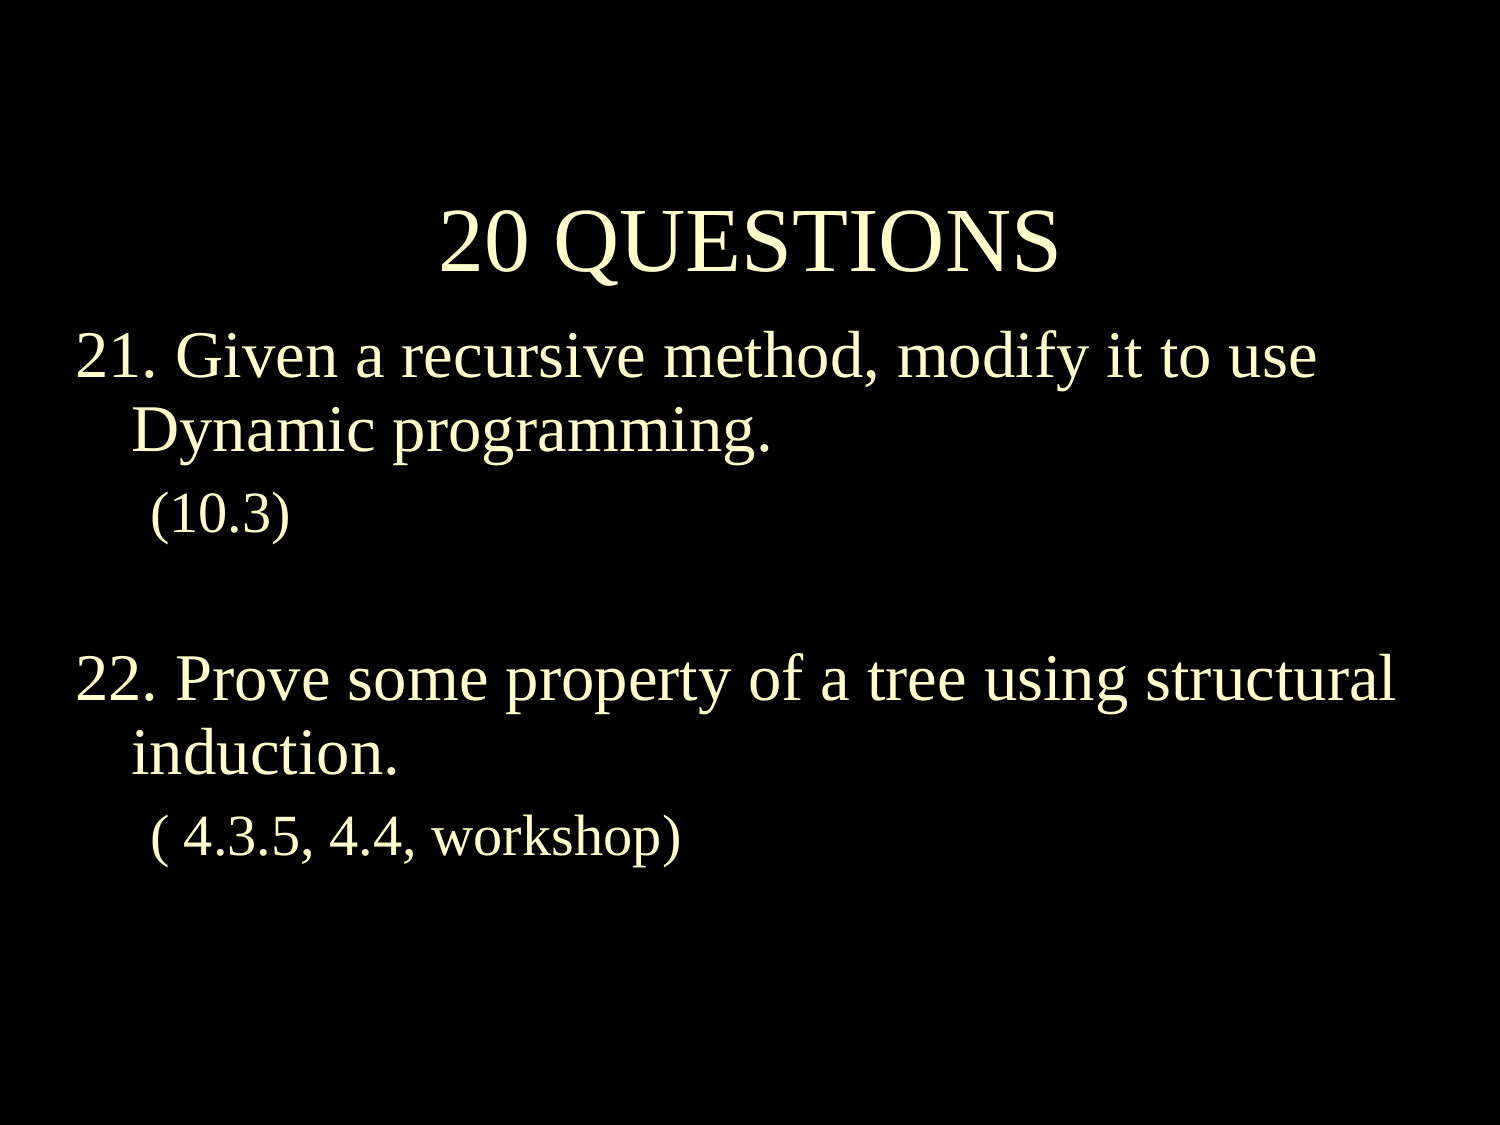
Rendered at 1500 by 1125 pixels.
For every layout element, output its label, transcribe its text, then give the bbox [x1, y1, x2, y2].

list 21. Given a recursive method, modify it to use Dynamic programming. (10.3) 22. Prove some property of a tree using structural induction. ( 4.3.5, 4.4, workshop) [75, 318, 1426, 982]
title 20 QUESTIONS [22, 145, 1480, 336]
